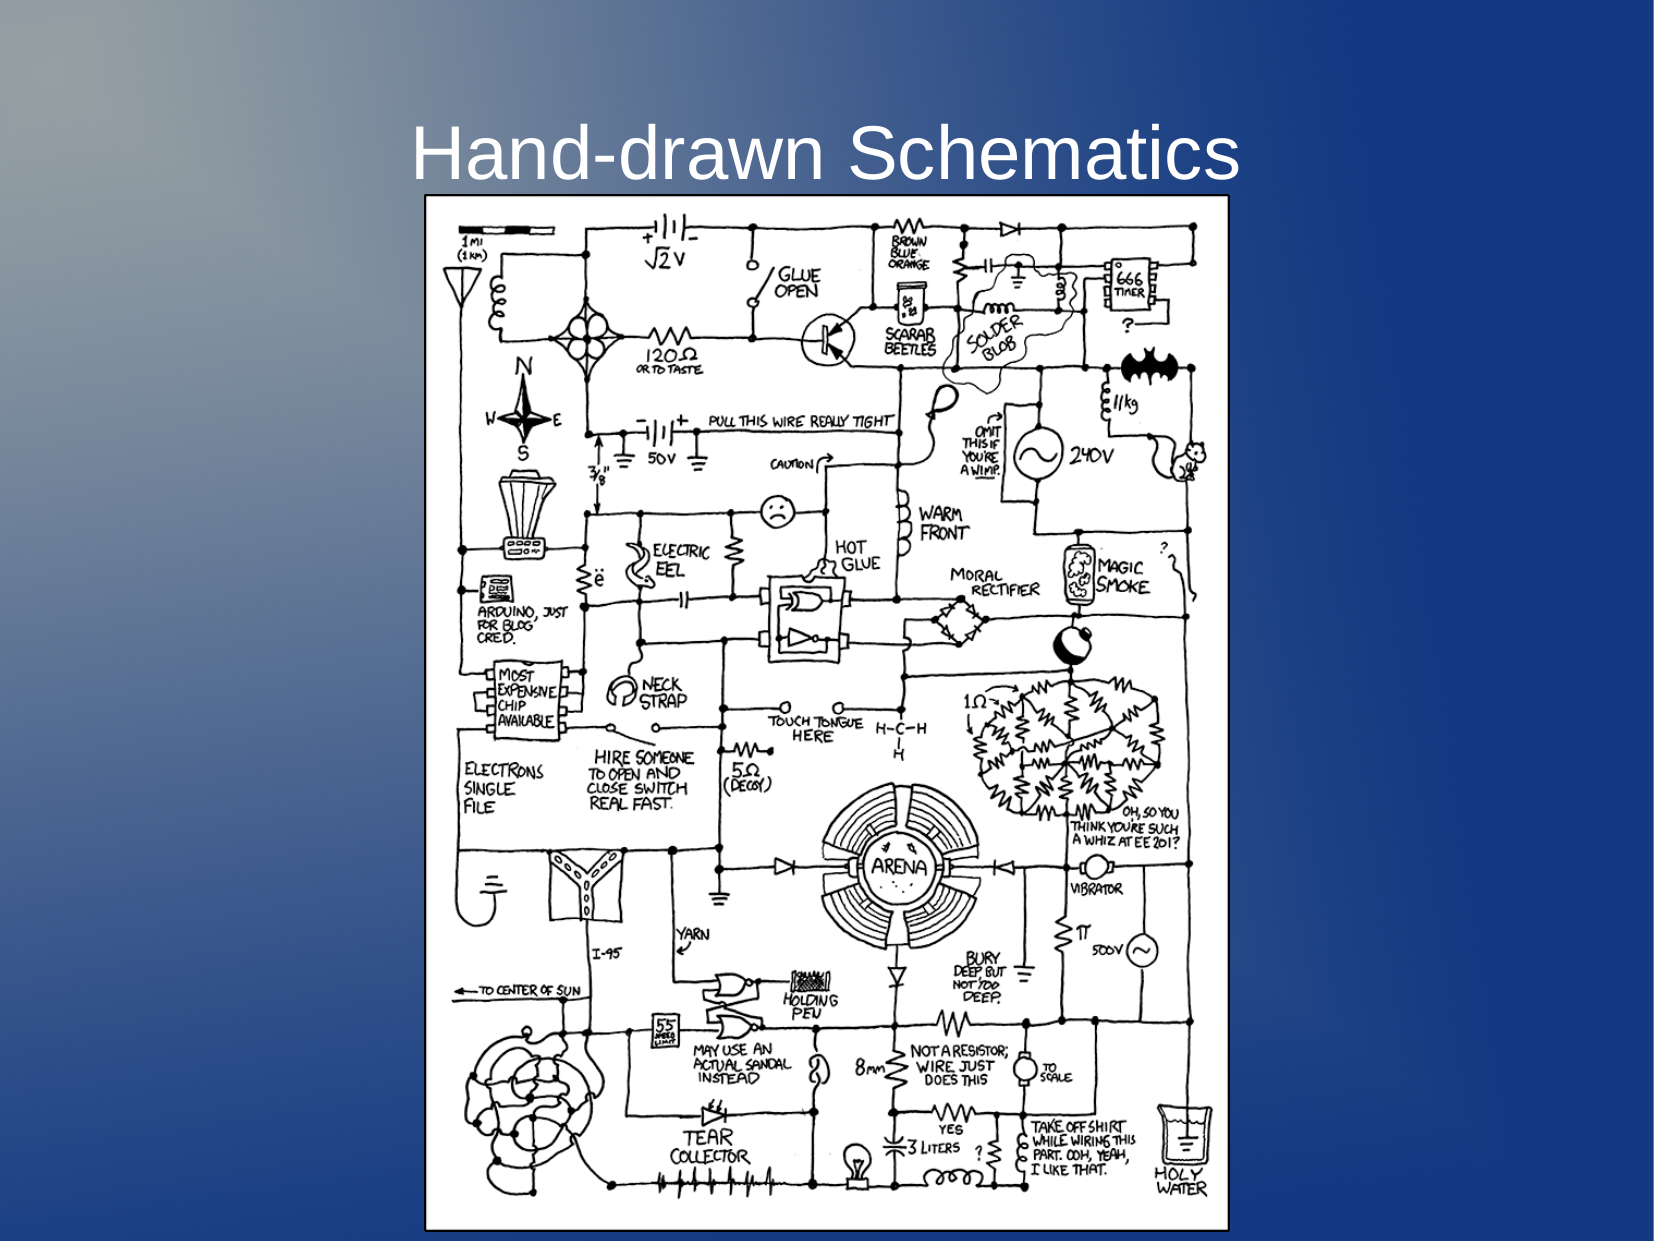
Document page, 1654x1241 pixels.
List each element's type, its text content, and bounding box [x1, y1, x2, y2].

picture [0, 0, 1654, 1241]
title Hand-drawn Schematics [82, 49, 1571, 257]
